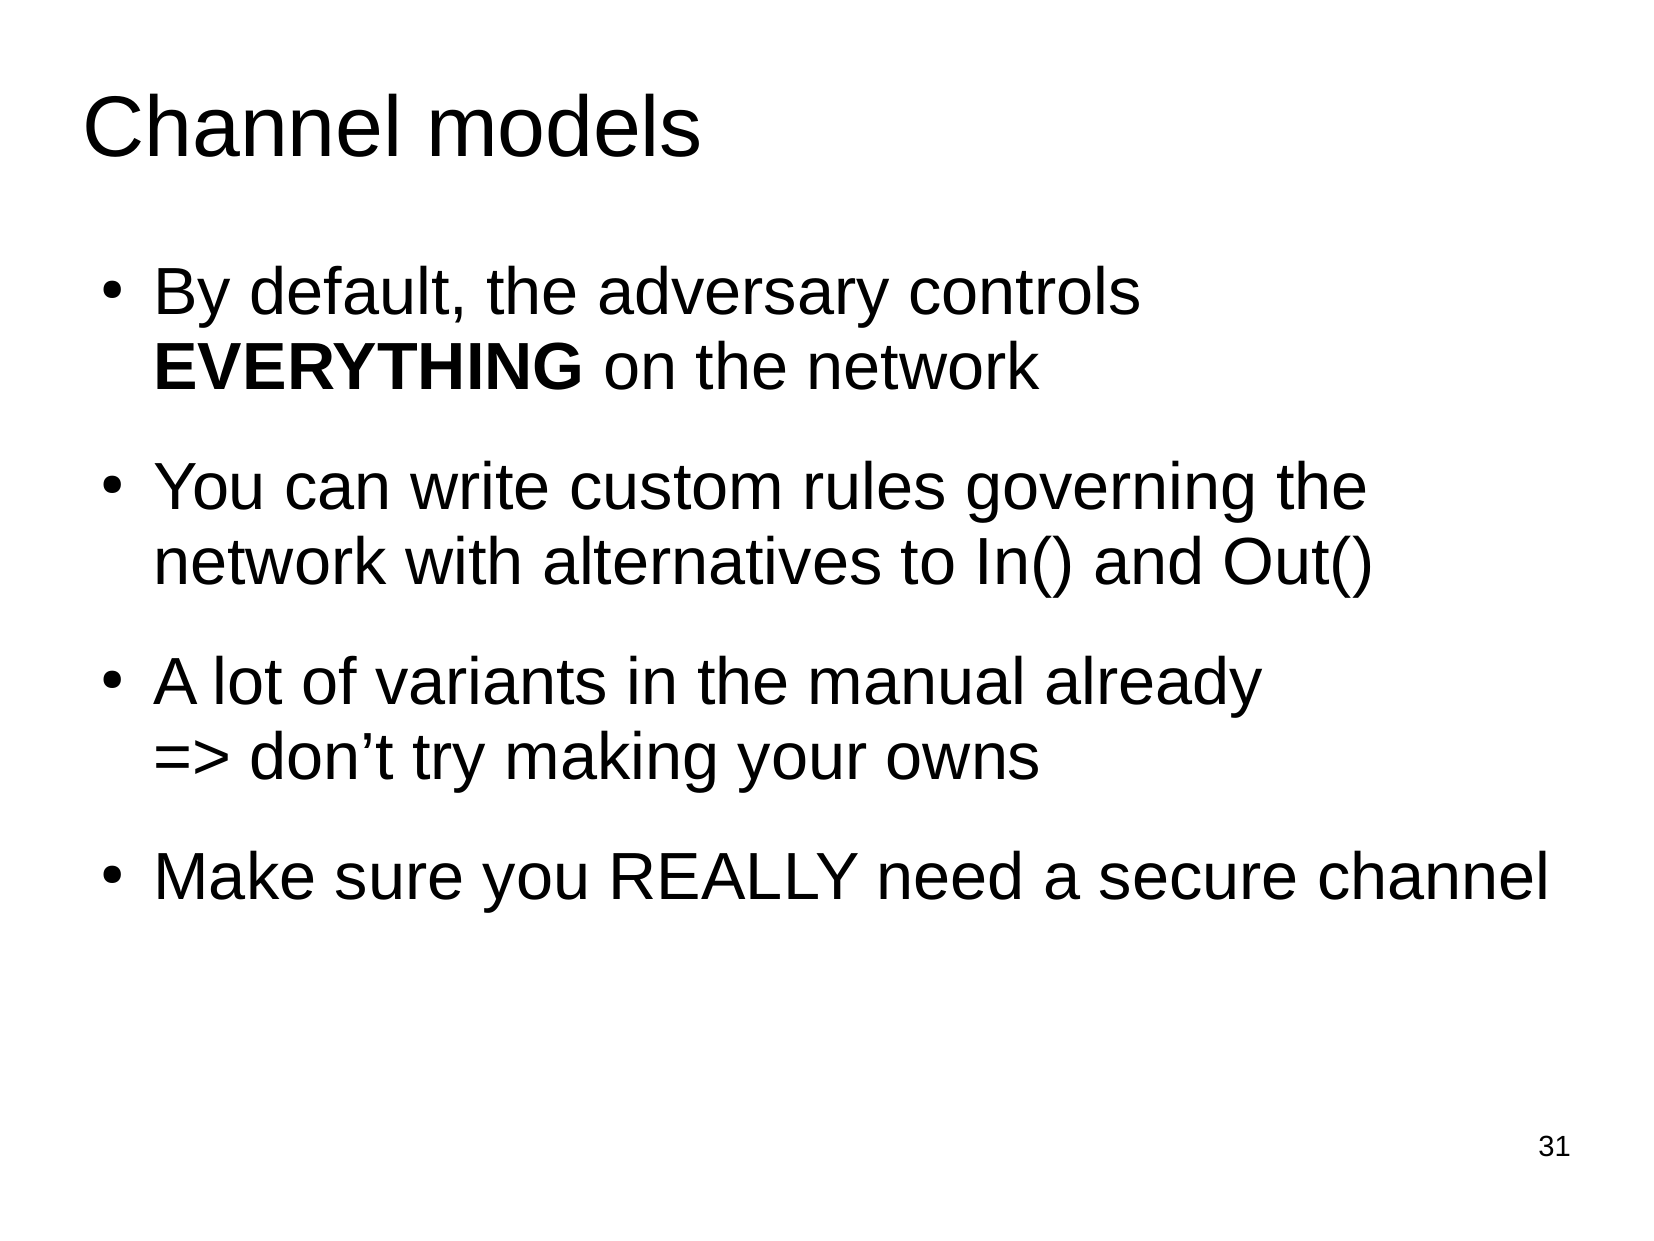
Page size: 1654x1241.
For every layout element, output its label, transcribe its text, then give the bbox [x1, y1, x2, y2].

title Channel models [82, 49, 1571, 204]
list By default, the adversary controls EVERYTHING on the network You can write custom rules governing the network with alternatives to In() and Out() A lot of variants in the manual already => don’t try making your owns Make sure you REALLY need a secure channel [82, 253, 1571, 1118]
